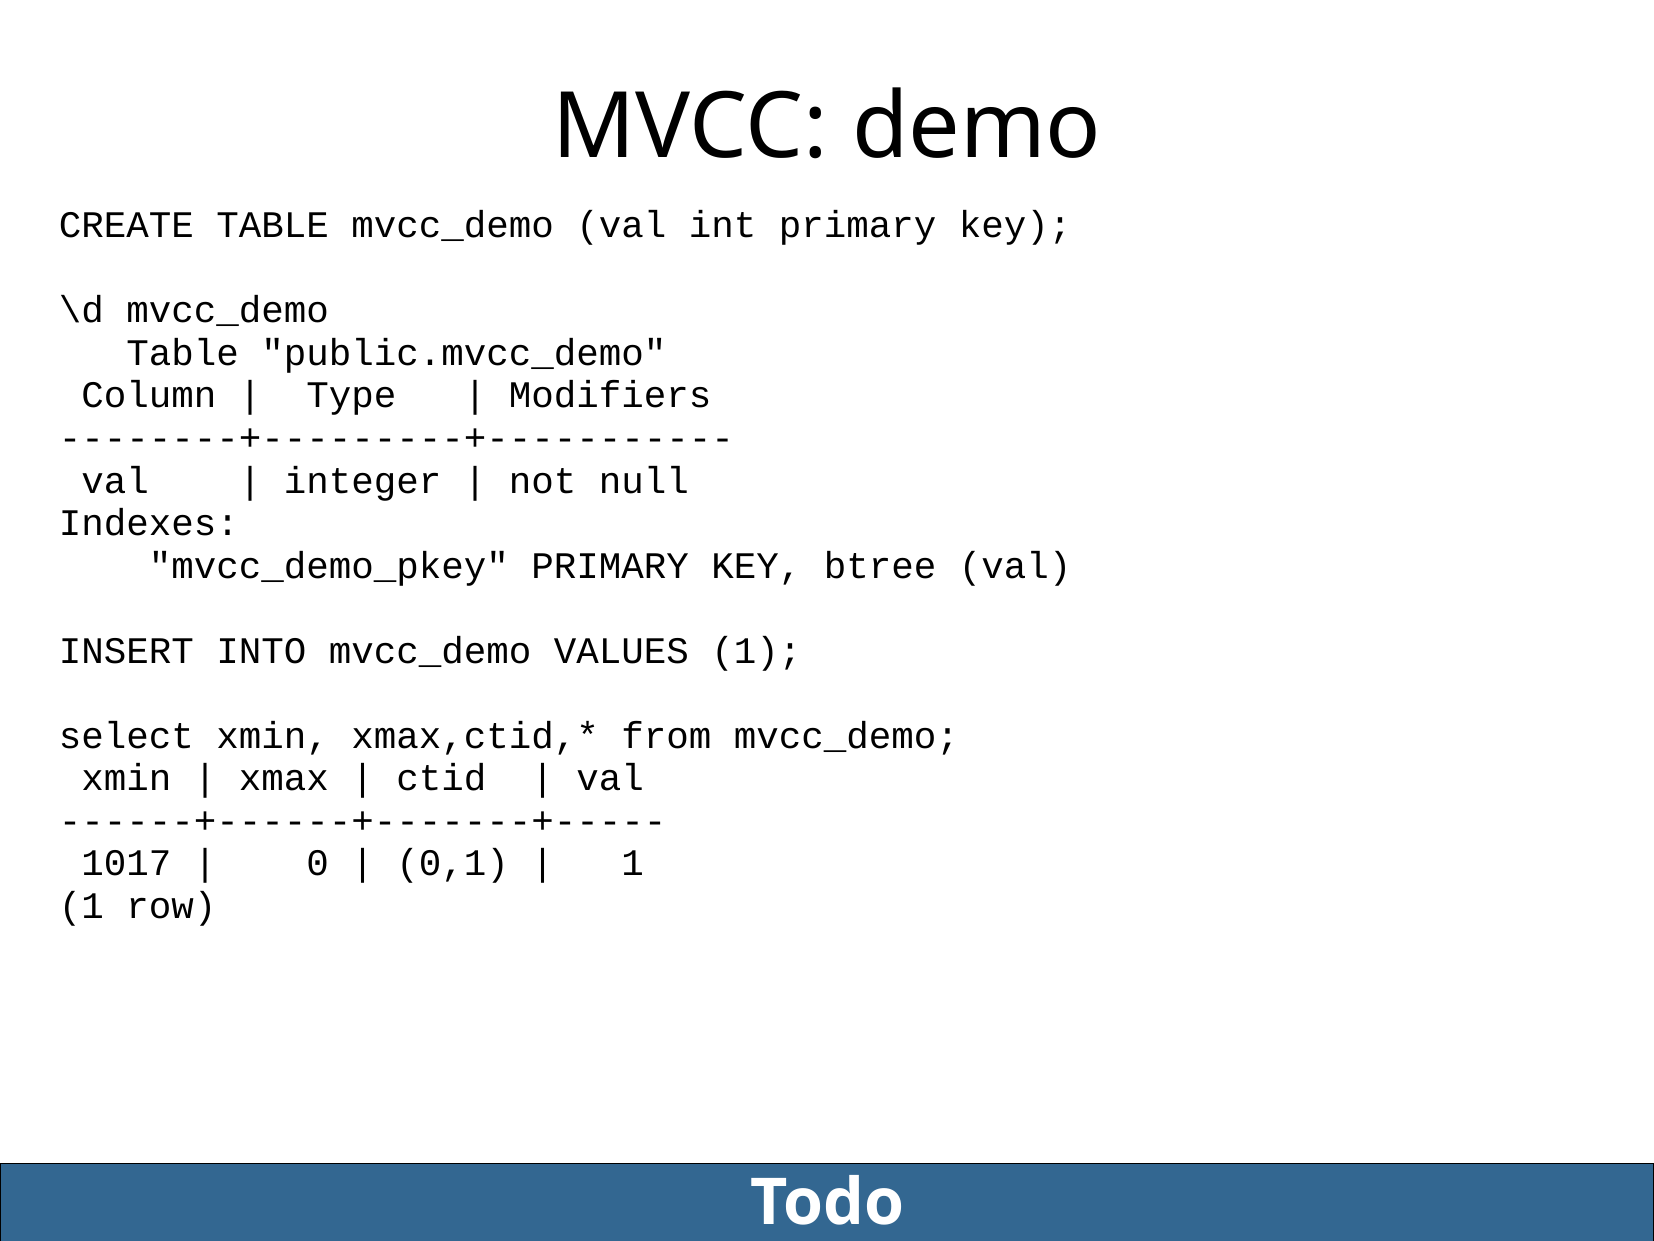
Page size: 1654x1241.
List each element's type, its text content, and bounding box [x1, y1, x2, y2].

title MVCC: demo [82, 49, 1571, 196]
list CREATE TABLE mvcc_demo (val int primary key); \d mvcc_demo Table "public.mvcc_demo" Column | Type | Modifiers --------+---------+----------- val | integer | not null Indexes: "mvcc_demo_pkey" PRIMARY KEY, btree (val) INSERT INTO mvcc_demo VALUES (1); select xmin, xmax,ctid,* from mvcc_demo; xmin | xmax | ctid | val ------+------+-------+----- 1017 | 0 | (0,1) | 1 (1 row) [59, 206, 1595, 963]
